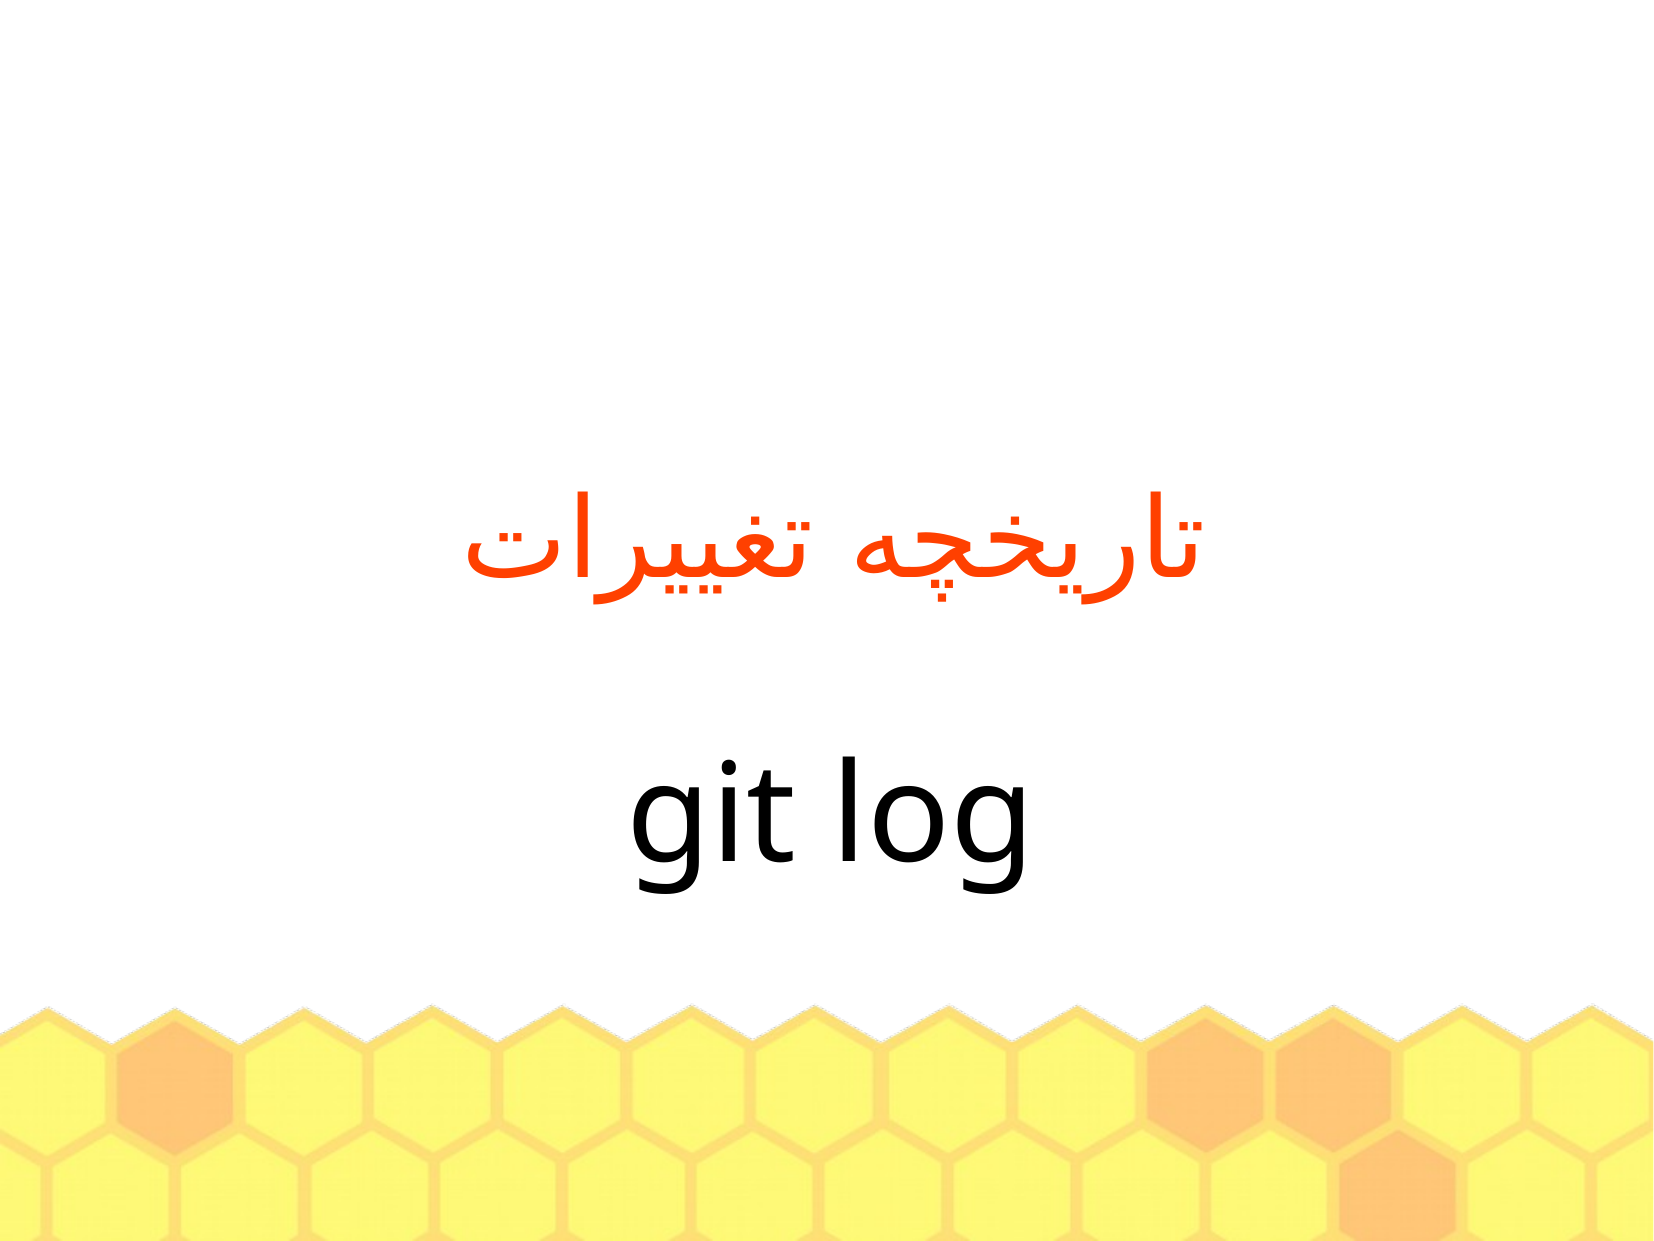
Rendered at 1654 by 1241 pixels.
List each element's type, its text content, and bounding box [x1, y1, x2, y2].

picture [0, 1001, 1654, 1241]
title git log [86, 705, 1576, 913]
title تاریخچه تغییرات [90, 435, 1579, 643]
